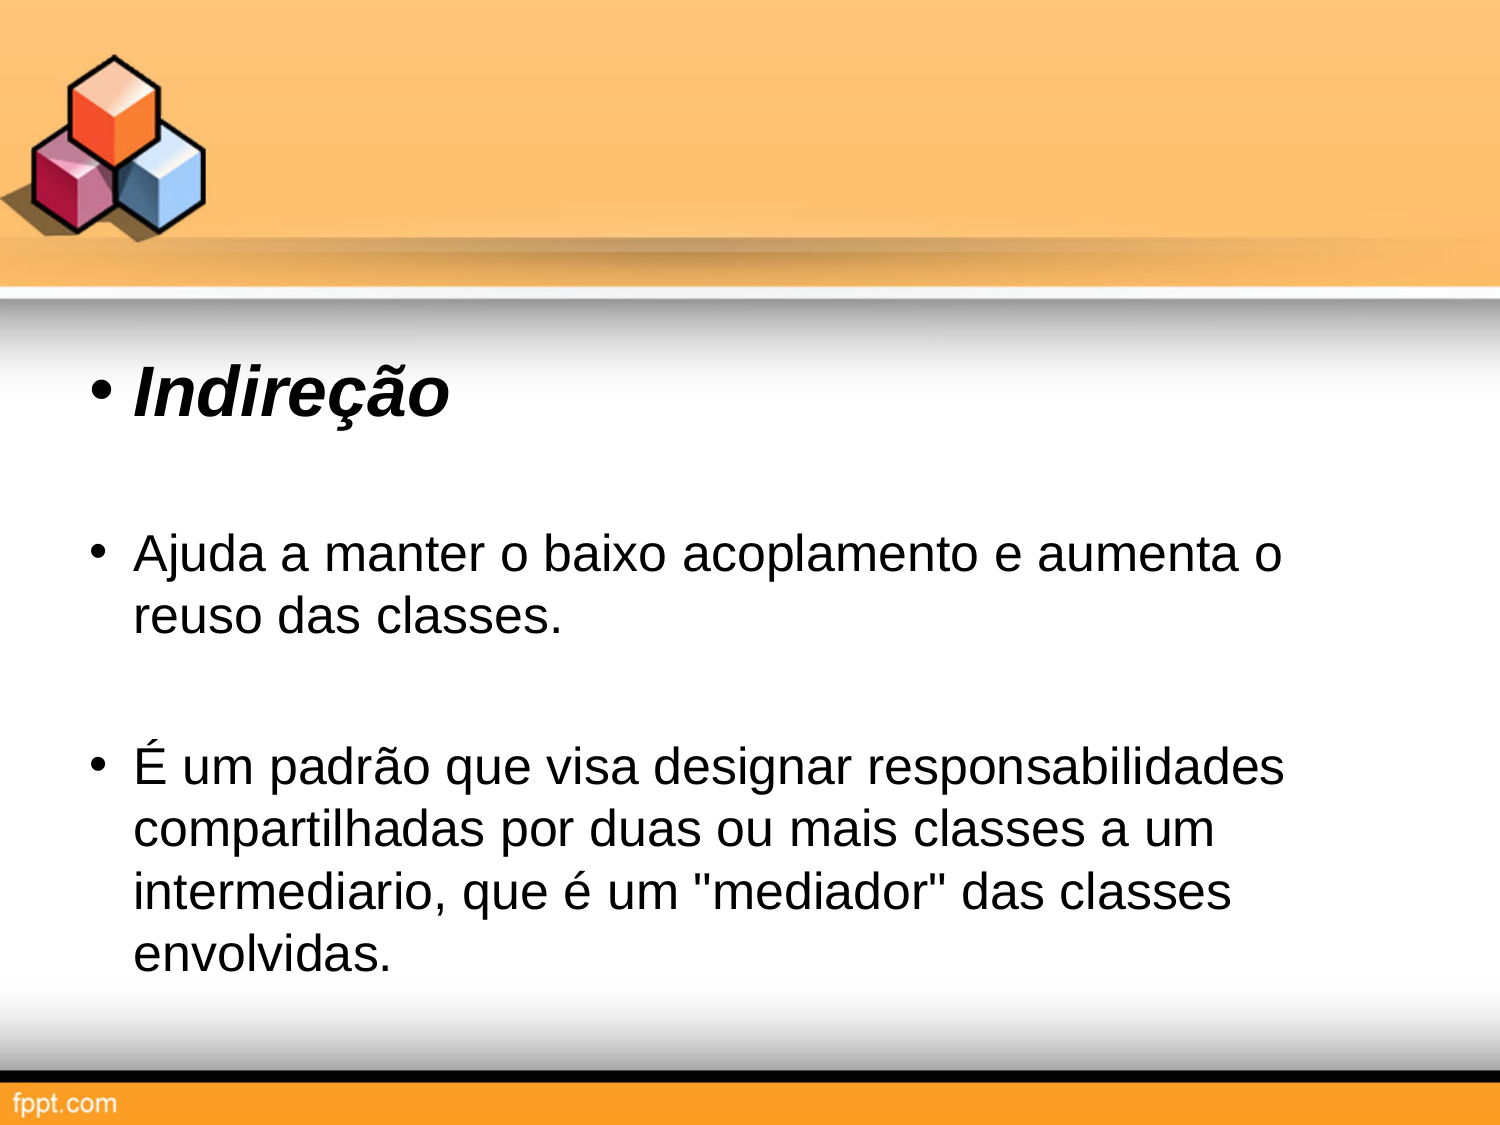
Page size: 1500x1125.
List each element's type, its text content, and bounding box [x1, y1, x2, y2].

picture [0, 0, 1500, 1125]
list Indireção Ajuda a manter o baixo acoplamento e aumenta o reuso das classes. É um padrão que visa designar responsabilidades compartilhadas por duas ou mais classes a um intermediario, que é um "mediador" das classes envolvidas. [75, 337, 1396, 991]
